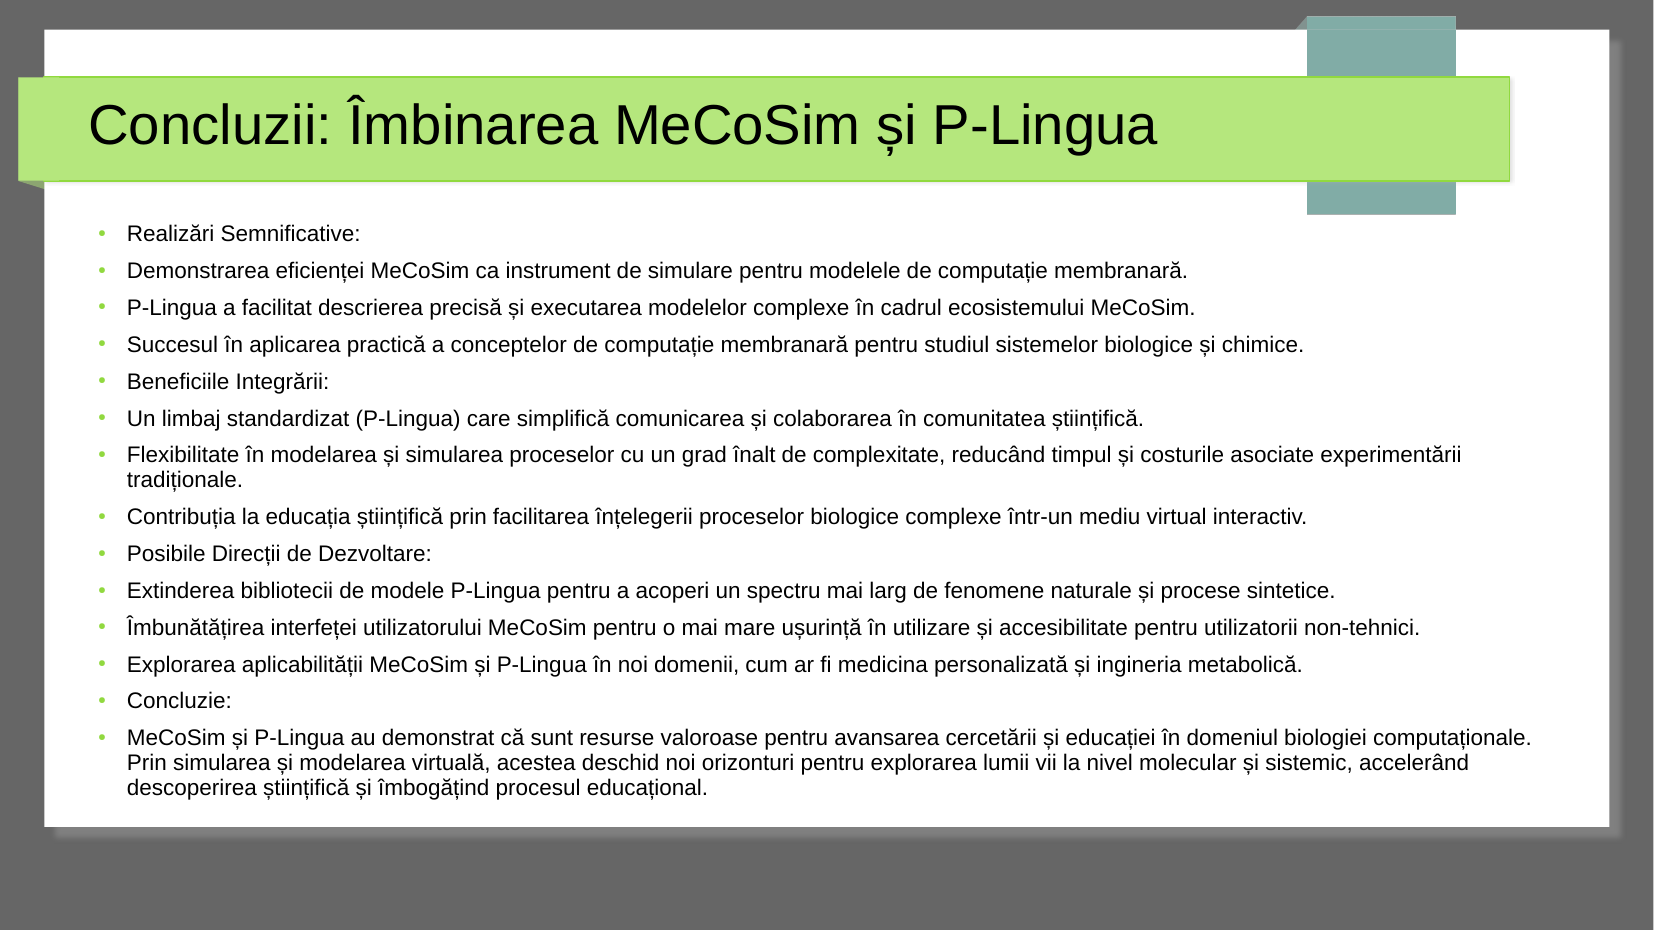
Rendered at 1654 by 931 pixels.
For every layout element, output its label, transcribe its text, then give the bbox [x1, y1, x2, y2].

list Realizări Semnificative: Demonstrarea eficienței MeCoSim ca instrument de simulare pentru modelele de computație membranară. P-Lingua a facilitat descrierea precisă și executarea modelelor complexe în cadrul ecosistemului MeCoSim. Succesul în aplicarea practică a conceptelor de computație membranară pentru studiul sistemelor biologice și chimice. Beneficiile Integrării: Un limbaj standardizat (P-Lingua) care simplifică comunicarea și colaborarea în comunitatea științifică. Flexibilitate în modelarea și simularea proceselor cu un grad înalt de complexitate, reducând timpul și costurile asociate experimentării tradiționale. Contribuția la educația științifică prin facilitarea înțelegerii proceselor biologice complexe într-un mediu virtual interactiv. Posibile Direcții de Dezvoltare: Extinderea bibliotecii de modele P-Lingua pentru a acoperi un spectru mai larg de fenomene naturale și procese sintetice. Îmbunătățirea interfeței utilizatorului MeCoSim pentru o mai mare ușurință în utilizare și accesibilitate pentru utilizatorii non-tehnici. Explorarea aplicabilității MeCoSim și P-Lingua în noi domenii, cum ar fi medicina personalizată și ingineria metabolică. Concluzie: MeCoSim și P-Lingua au demonstrat că sunt resurse valoroase pentru avansarea cercetării și educației în domeniul biologiei computaționale. Prin simularea și modelarea virtuală, acestea deschid noi orizonturi pentru explorarea lumii vii la nivel molecular și sistemic, accelerând descoperirea științifică și îmbogățind procesul educațional. [88, 221, 1565, 813]
title Concluzii: Îmbinarea MeCoSim și P-Lingua [88, 73, 1506, 178]
